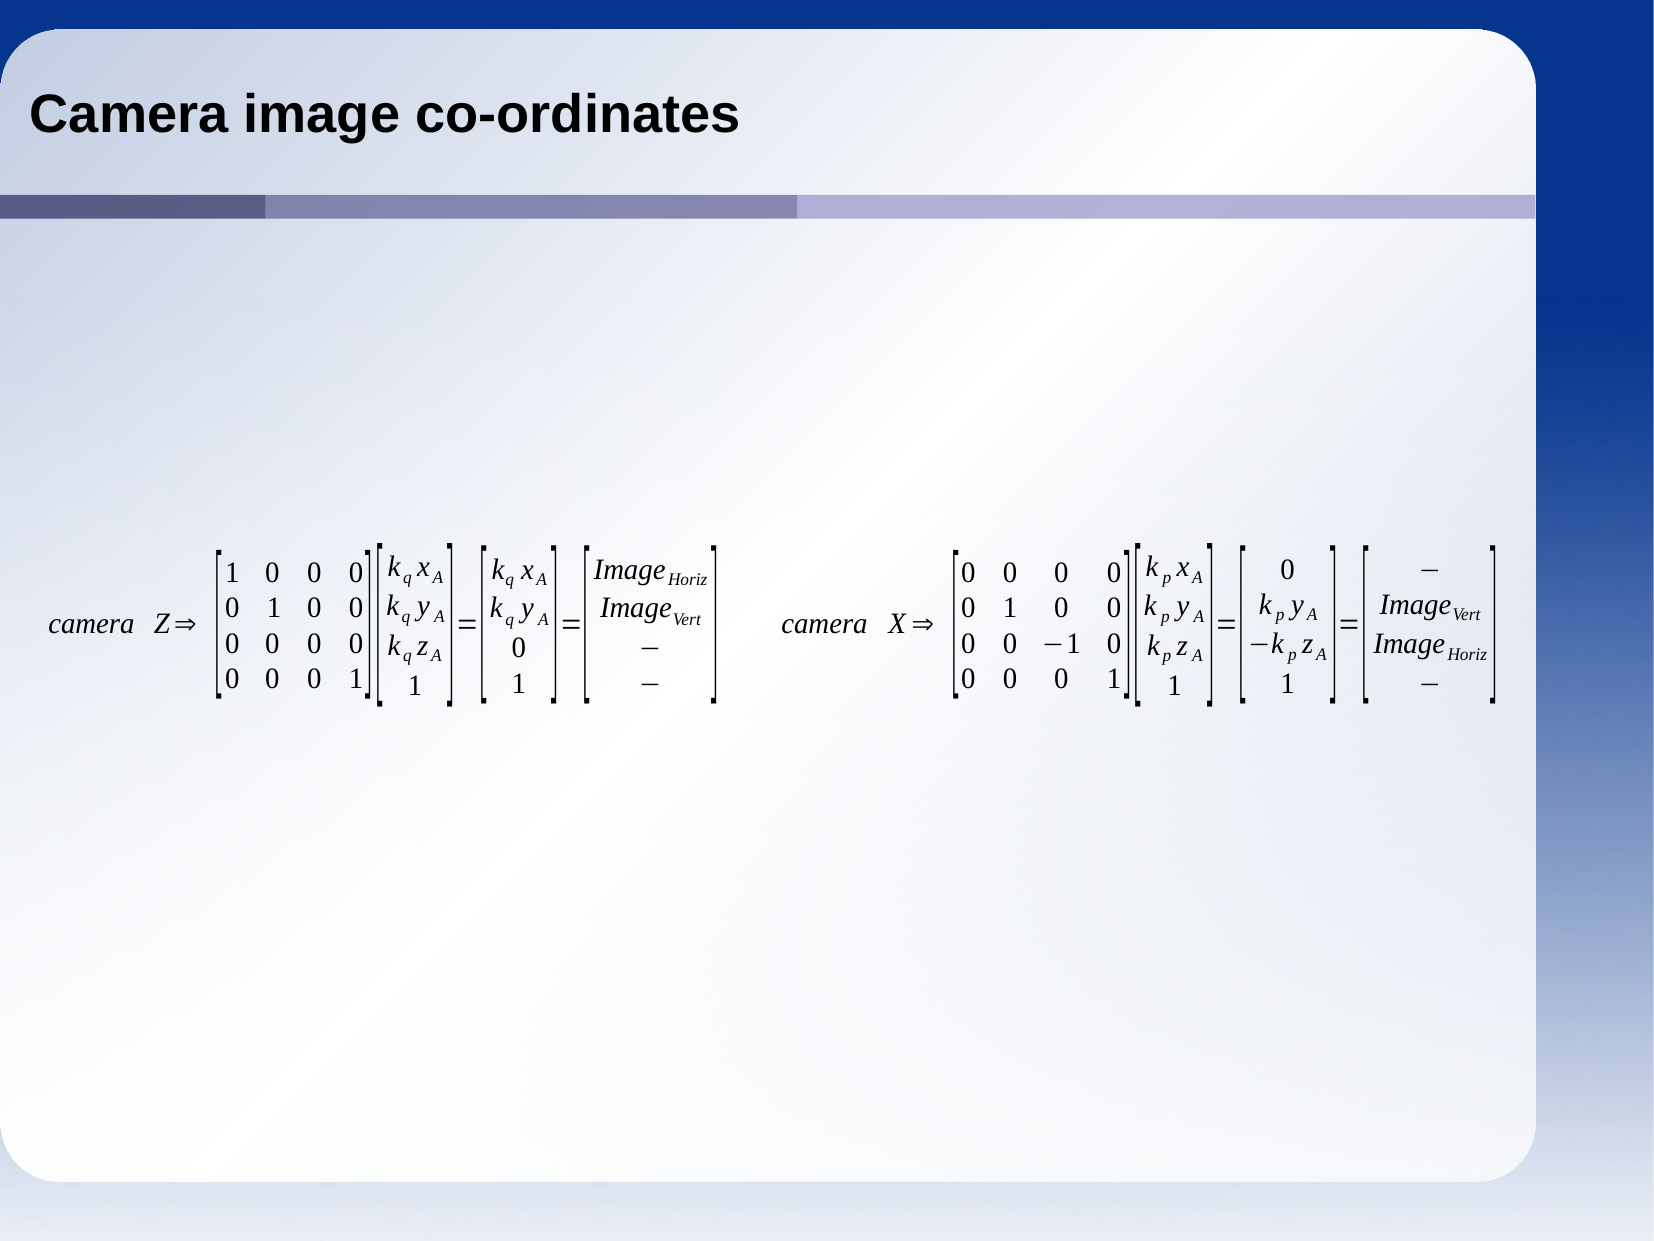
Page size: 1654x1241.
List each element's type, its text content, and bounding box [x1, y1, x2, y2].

picture [0, 0, 1654, 1241]
title Camera image co-ordinates [29, 49, 1506, 178]
chart [42, 542, 1506, 709]
